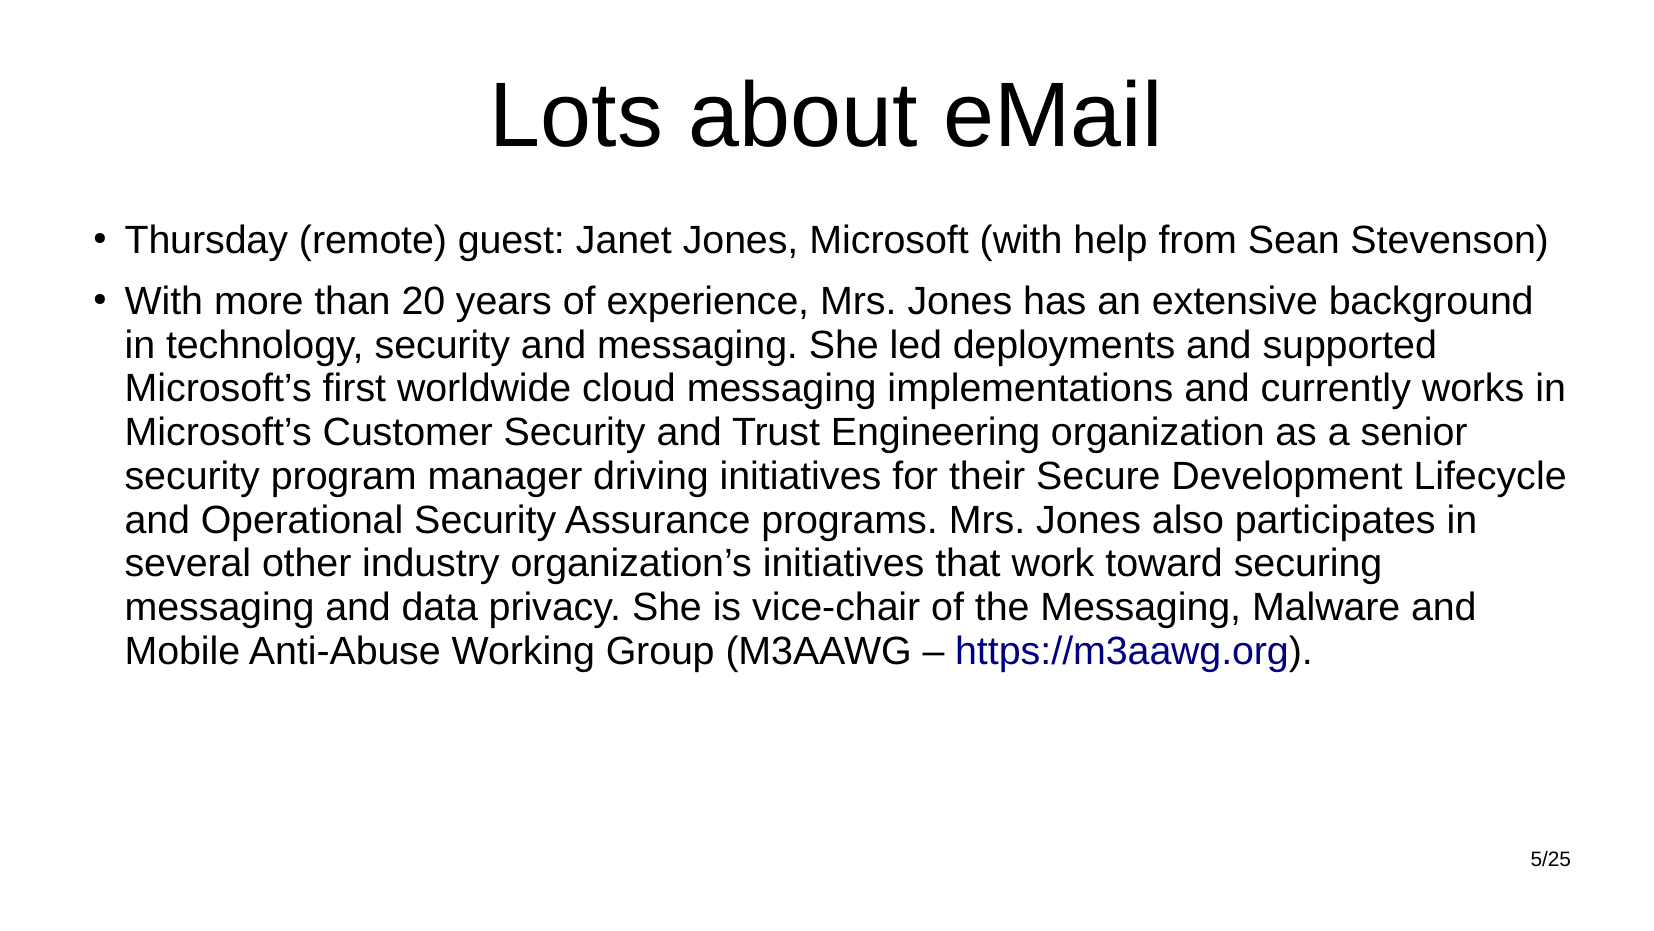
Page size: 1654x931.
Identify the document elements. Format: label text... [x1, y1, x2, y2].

list Thursday (remote) guest: Janet Jones, Microsoft (with help from Sean Stevenson) With more than 20 years of experience, Mrs. Jones has an extensive background in technology, security and messaging. She led deployments and supported Microsoft’s first worldwide cloud messaging implementations and currently works in Microsoft’s Customer Security and Trust Engineering organization as a senior security program manager driving initiatives for their Secure Development Lifecycle and Operational Security Assurance programs. Mrs. Jones also participates in several other industry organization’s initiatives that work toward securing messaging and data privacy. She is vice-chair of the Messaging, Malware and Mobile Anti-Abuse Working Group (M3AAWG – https://m3aawg.org). [82, 217, 1571, 758]
title Lots about eMail [82, 37, 1571, 193]
